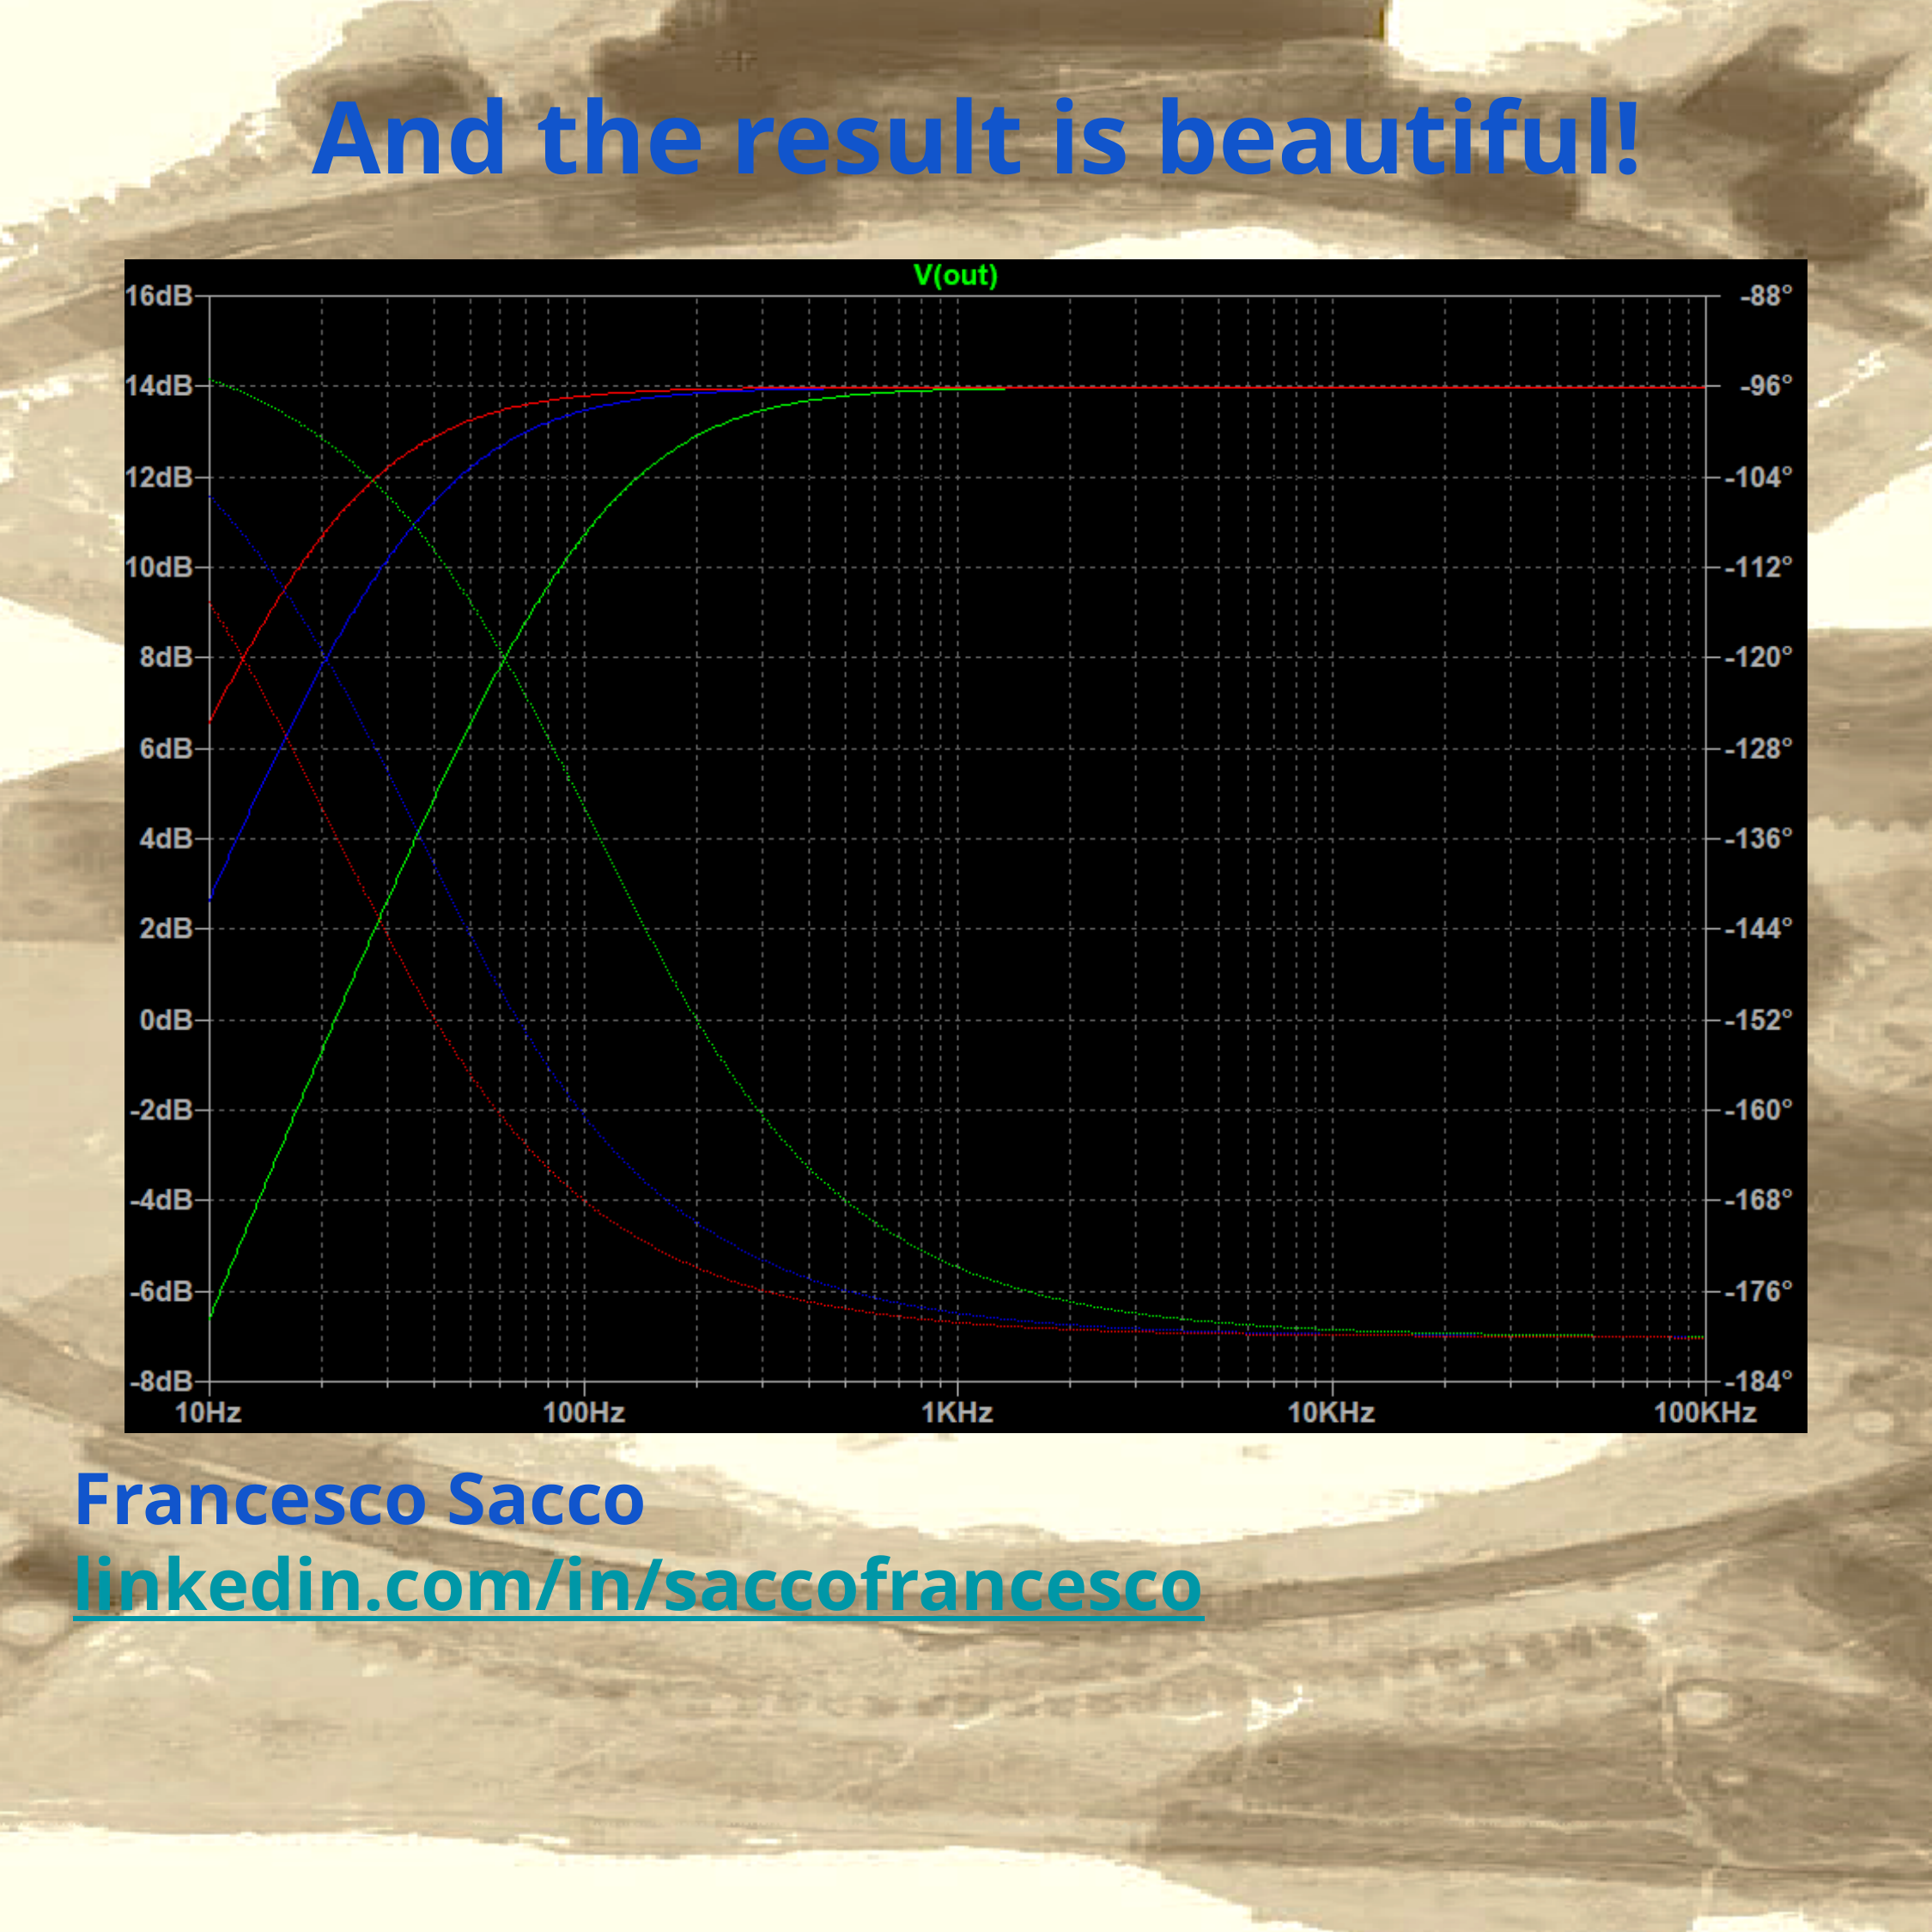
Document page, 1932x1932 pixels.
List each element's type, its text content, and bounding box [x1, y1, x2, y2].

text_box Francesco Sacco linkedin.com/in/saccofrancesco [59, 1440, 1873, 1659]
picture [0, 0, 1932, 1932]
text_box And the result is beautiful! [71, 60, 1884, 260]
